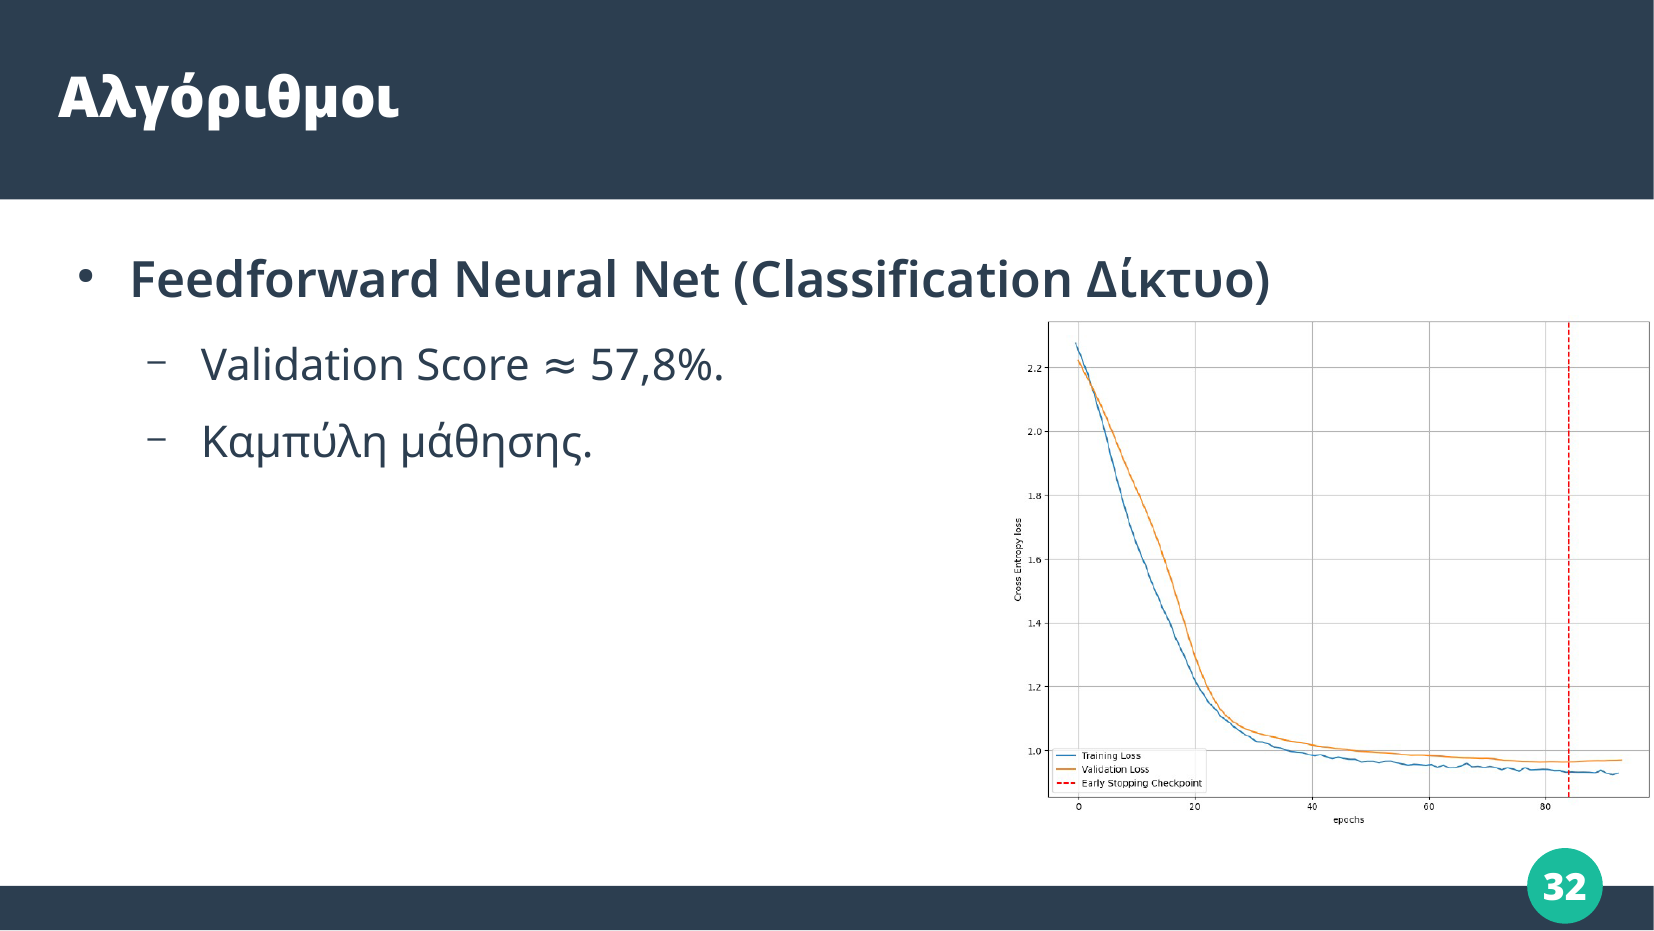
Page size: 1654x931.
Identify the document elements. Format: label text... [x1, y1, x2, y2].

list Feedforward Neural Net (Classification Δίκτυο) Validation Score ≈ 57,8%. Καμπύλη μάθησης. [59, 243, 1595, 864]
picture [1012, 315, 1651, 826]
title Αλγόριθμοι [59, 37, 1595, 156]
